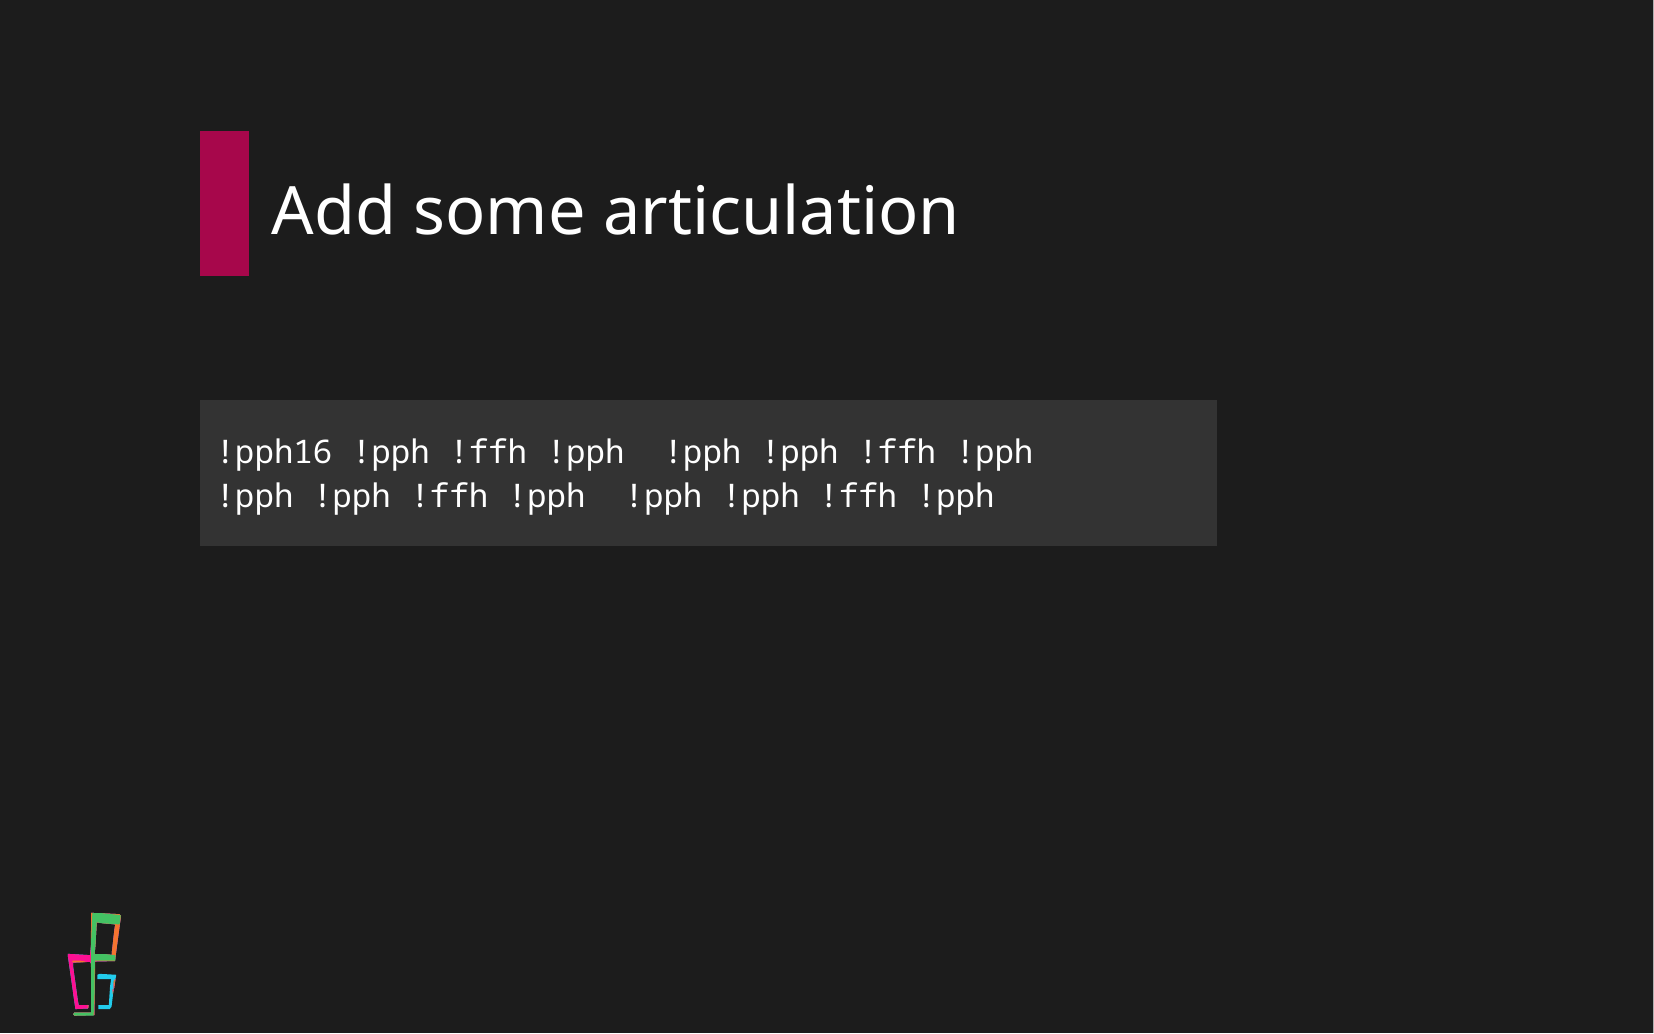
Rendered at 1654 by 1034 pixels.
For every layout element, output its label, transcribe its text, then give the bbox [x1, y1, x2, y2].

text_box !pph16 !pph !ffh !pph !pph !pph !ffh !pph !pph !pph !ffh !pph !pph !pph !ffh !pph [200, 400, 1217, 546]
title Add some articulation [271, 89, 1619, 329]
text_box [200, 131, 249, 276]
picture [55, 905, 130, 1023]
